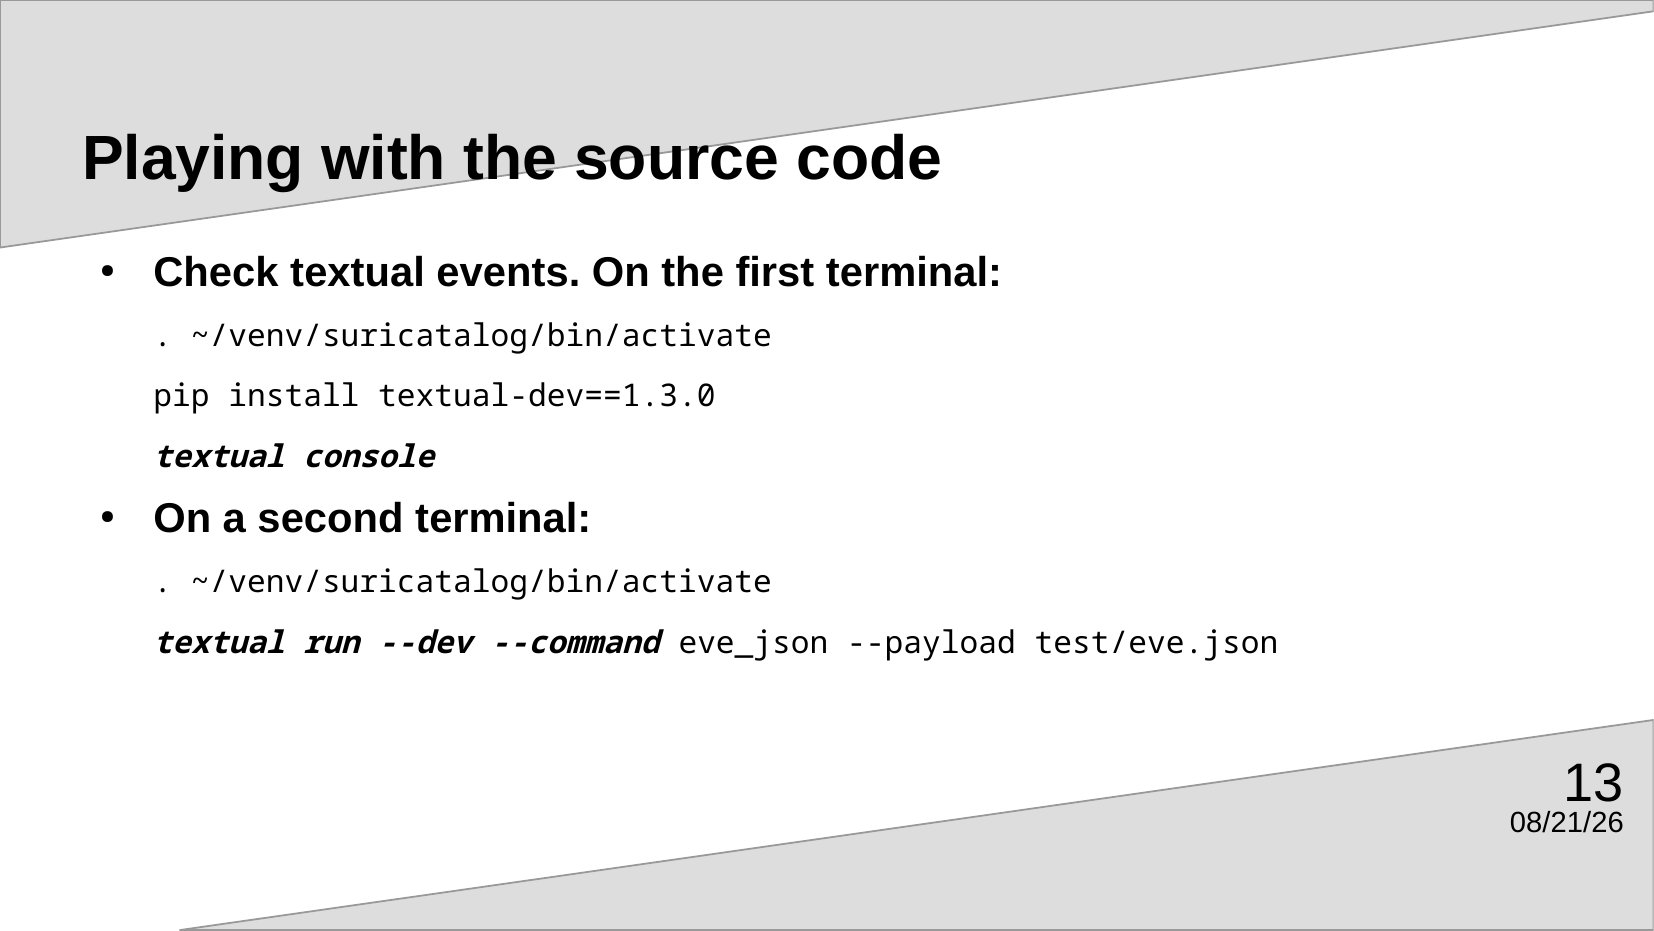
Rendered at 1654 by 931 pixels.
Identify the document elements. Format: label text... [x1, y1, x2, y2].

list Check textual events. On the first terminal: . ~/venv/suricatalog/bin/activate pip install textual-dev==1.3.0 textual console On a second terminal: . ~/venv/suricatalog/bin/activate textual run --dev --command eve_json --payload test/eve.json [82, 248, 1538, 789]
title Playing with the source code [11, 79, 1488, 236]
